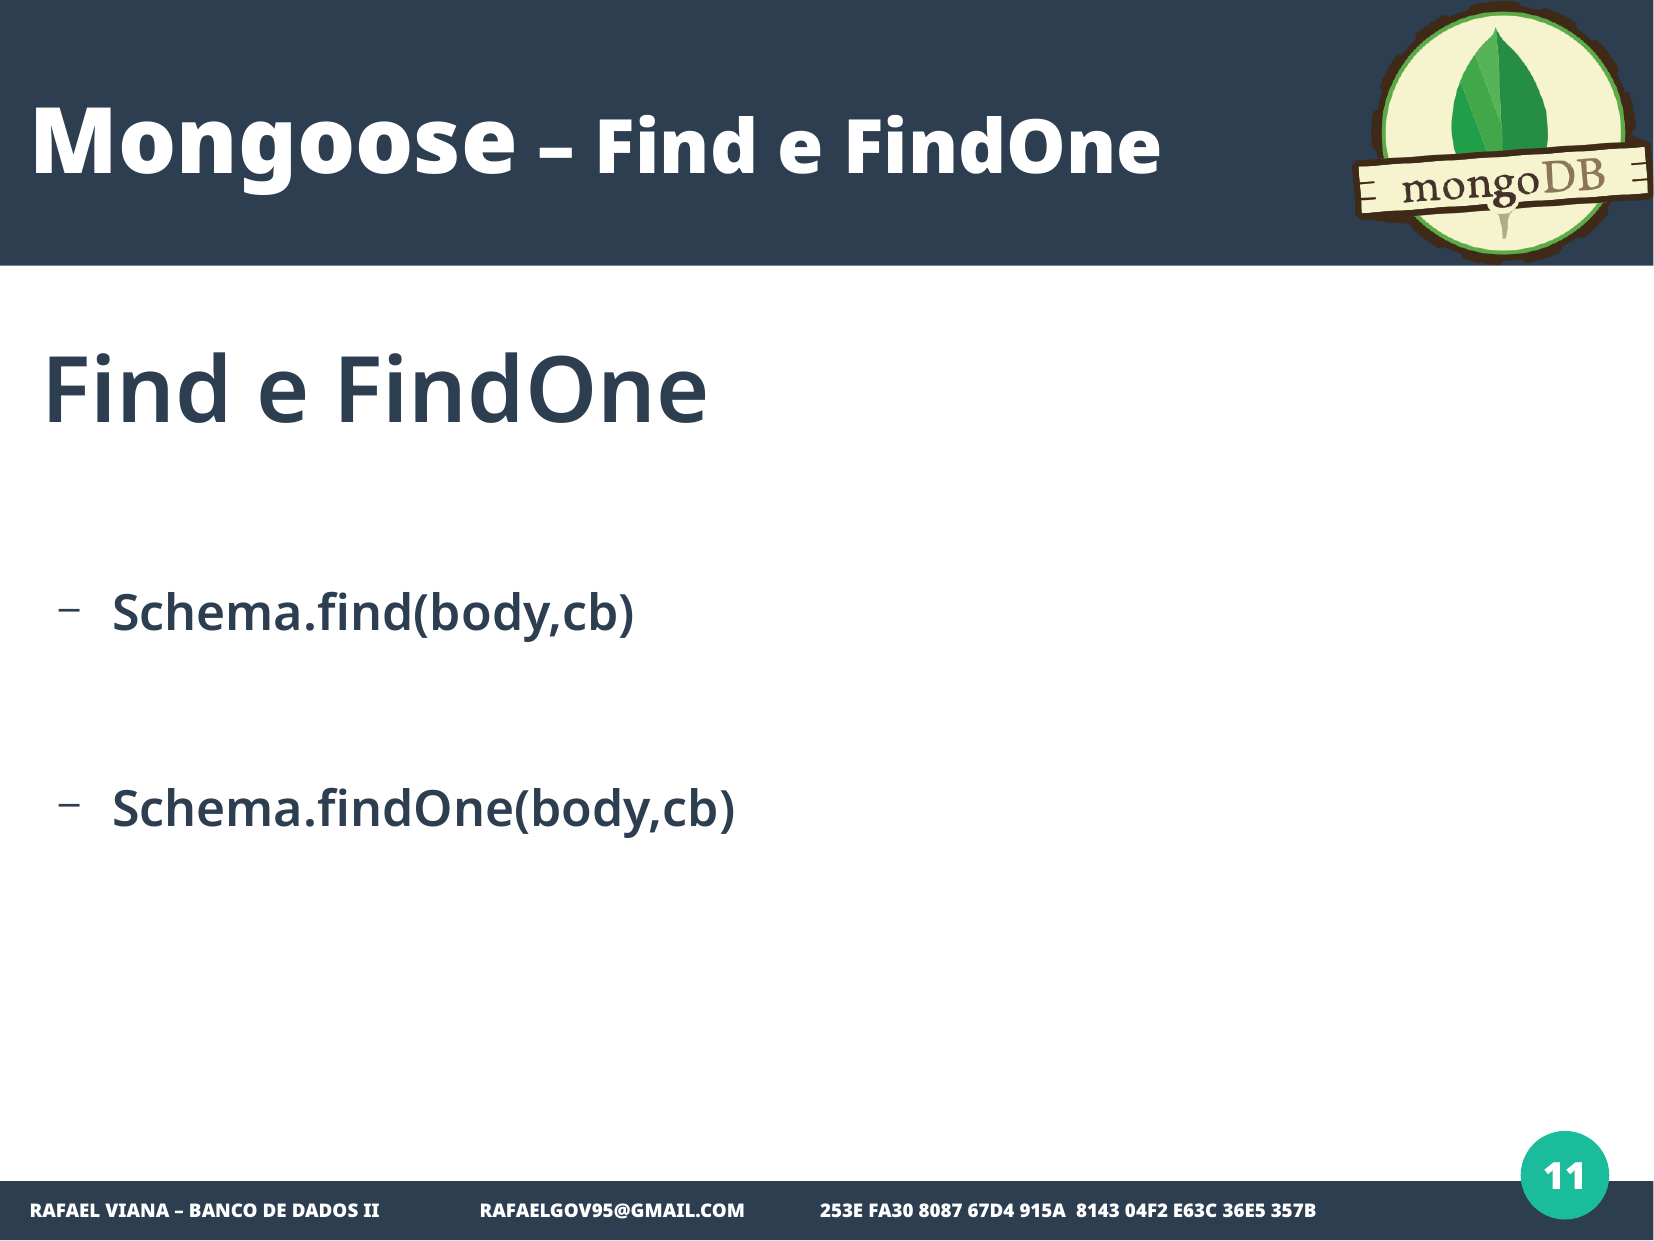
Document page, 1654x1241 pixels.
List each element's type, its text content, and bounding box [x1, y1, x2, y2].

picture [1352, 0, 1654, 284]
text_box Find e FindOne Schema.find(body,cb) Schema.findOne(body,cb) [0, 324, 1625, 1034]
title Mongoose – Find e FindOne [29, 59, 1352, 217]
text_box RAFAEL VIANA – BANCO DE DADOS II RAFAELGOV95@GMAIL.COM 253E FA30 8087 67D4 915A 8143 04F2 E63C 36E5 357B [29, 1181, 1654, 1241]
